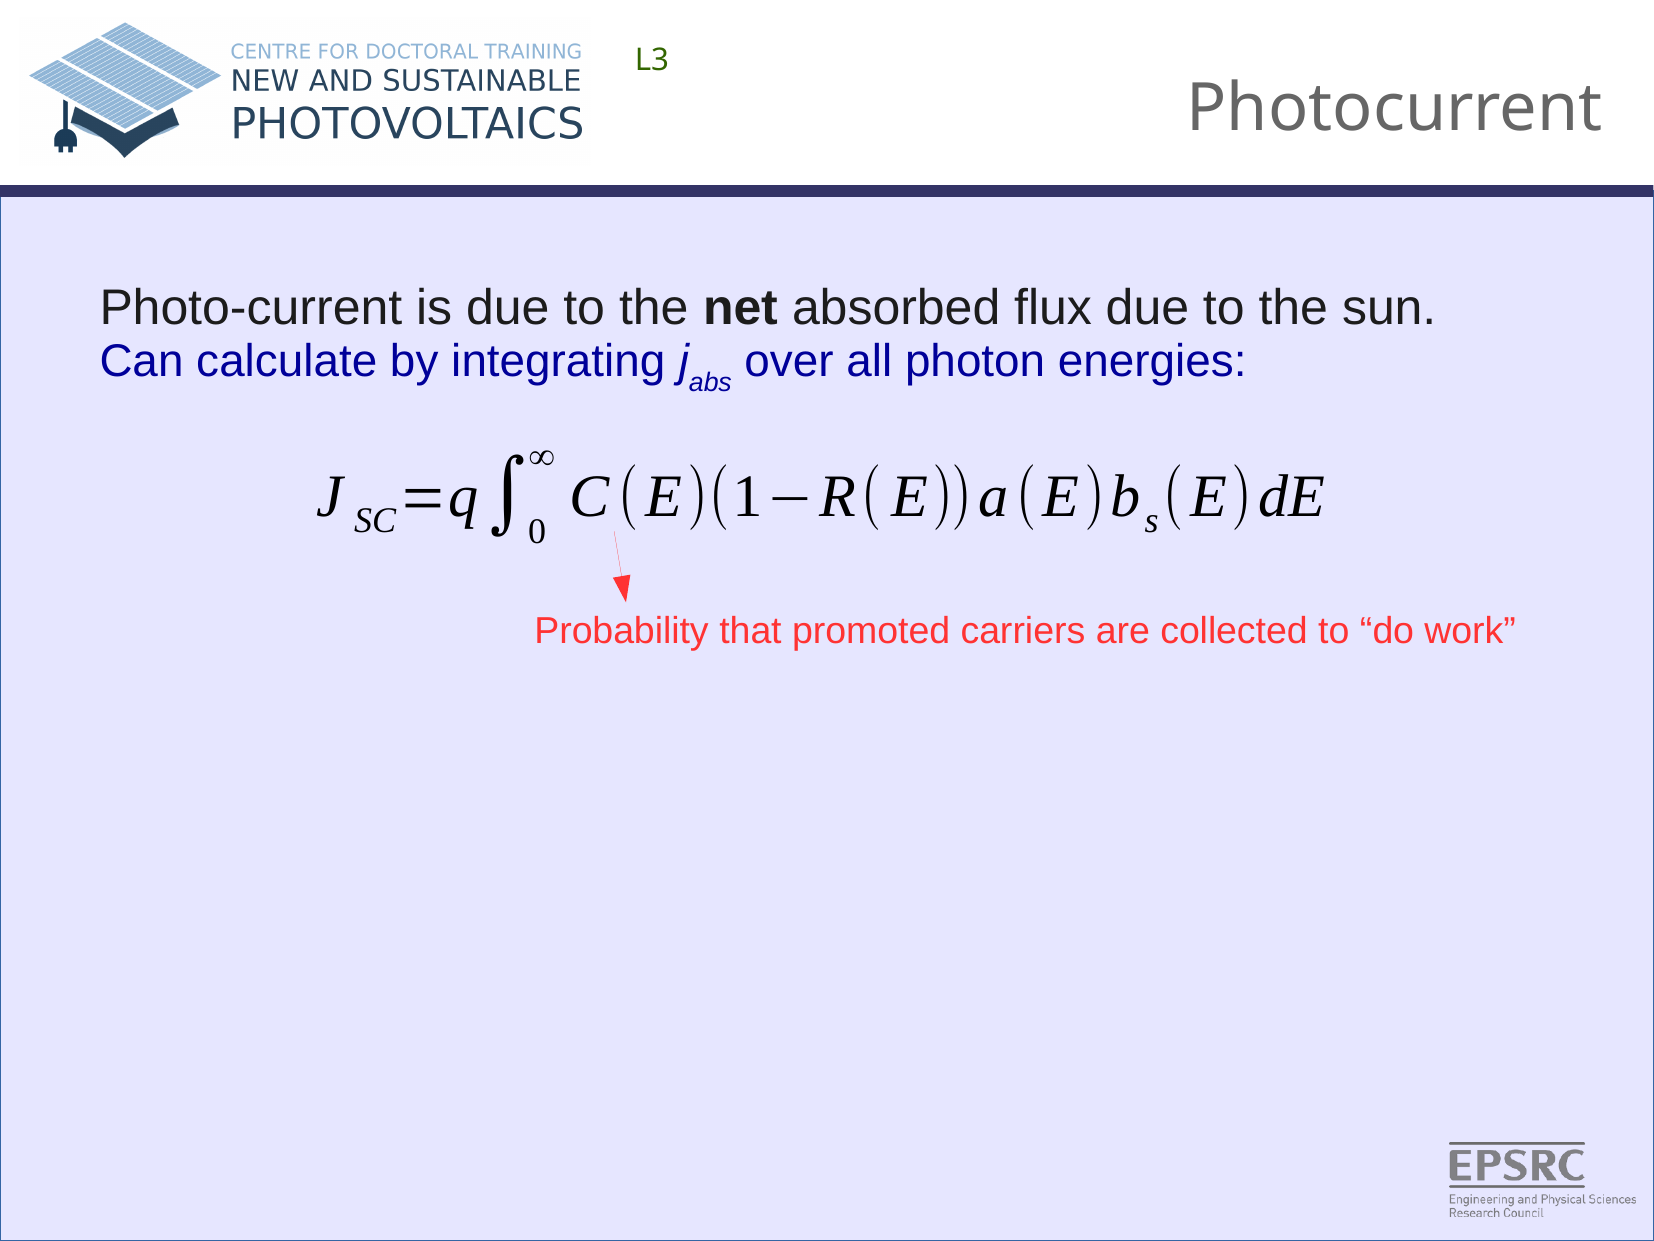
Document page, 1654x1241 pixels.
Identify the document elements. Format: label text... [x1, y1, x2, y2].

text_box Photo-current is due to the net absorbed flux due to the sun. Can calculate by integrating jabs over all photon energies: [84, 271, 1467, 406]
text_box Photocurrent [767, 52, 1619, 142]
picture [19, 17, 591, 166]
text_box Probability that promoted carriers are collected to “do work” [519, 602, 1532, 660]
text_box [0, 197, 1654, 1241]
chart [301, 448, 1343, 550]
picture [1449, 1142, 1636, 1217]
text_box L3 [620, 29, 880, 80]
